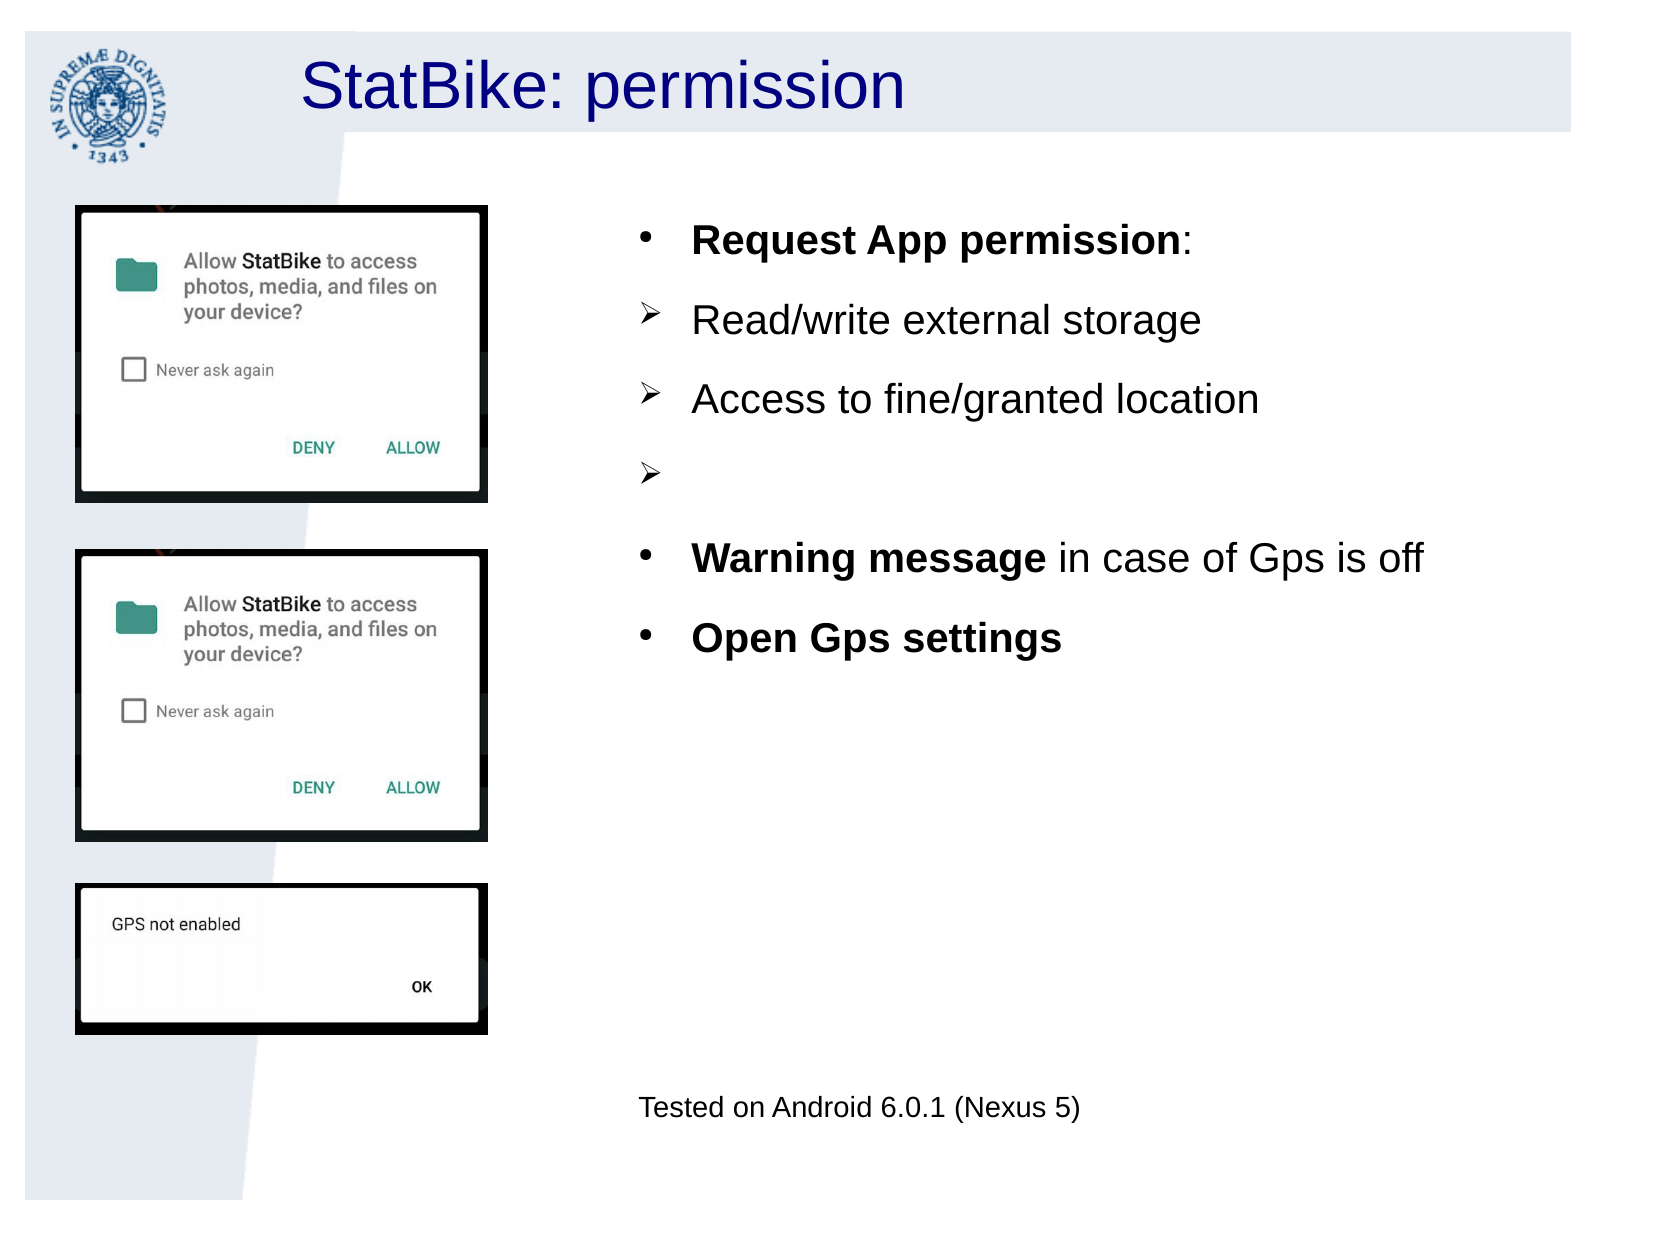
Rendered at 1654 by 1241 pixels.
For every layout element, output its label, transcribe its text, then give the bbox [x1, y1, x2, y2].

picture [75, 549, 488, 842]
title StatBike: permission [300, 31, 1571, 133]
list Request App permission: Read/write external storage Access to fine/granted location Warning message in case of Gps is off Open Gps settings Tested on Android 6.0.1 (Nexus 5) [602, 213, 1578, 1143]
picture [75, 205, 488, 504]
picture [75, 883, 488, 1035]
